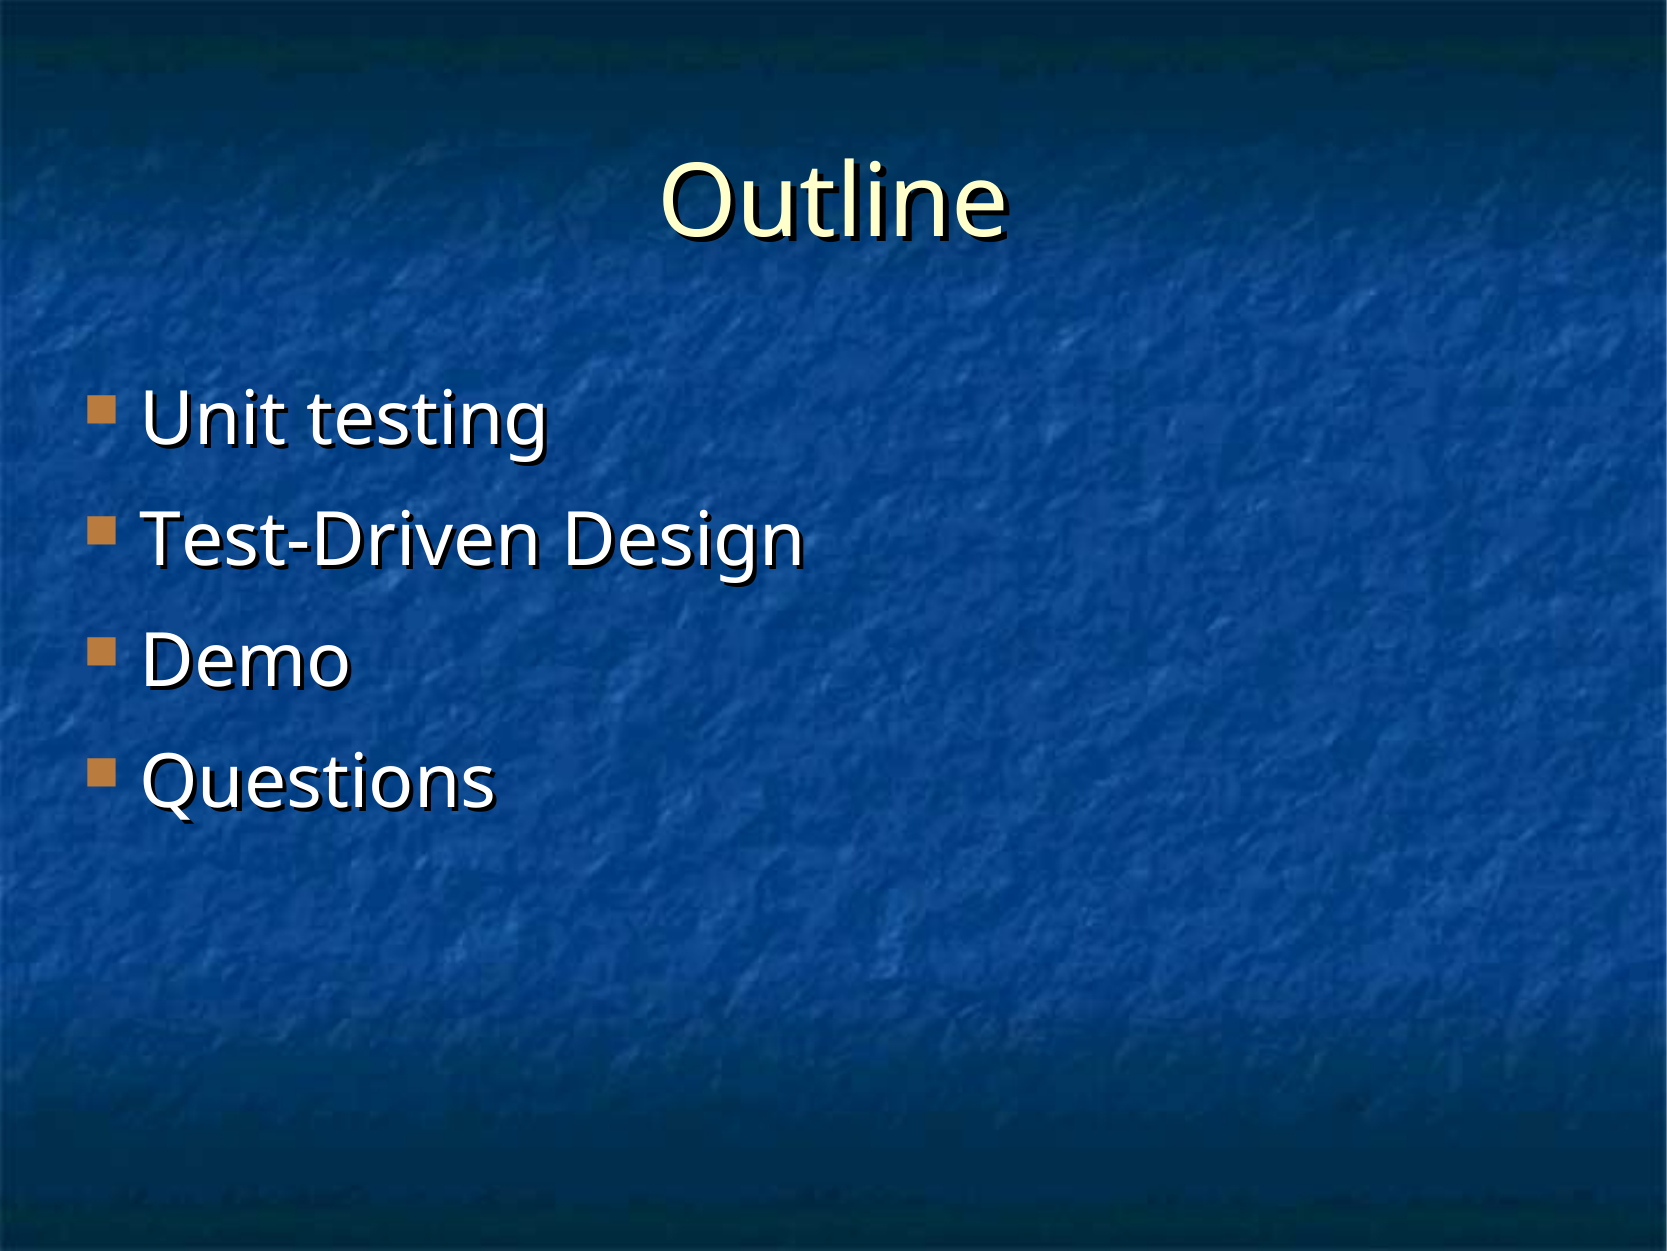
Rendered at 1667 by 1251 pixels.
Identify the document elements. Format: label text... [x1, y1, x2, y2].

list Unit testing Test-Driven Design Demo Questions [83, 361, 1584, 1097]
picture [0, 0, 1667, 1251]
title Outline [83, 77, 1584, 312]
